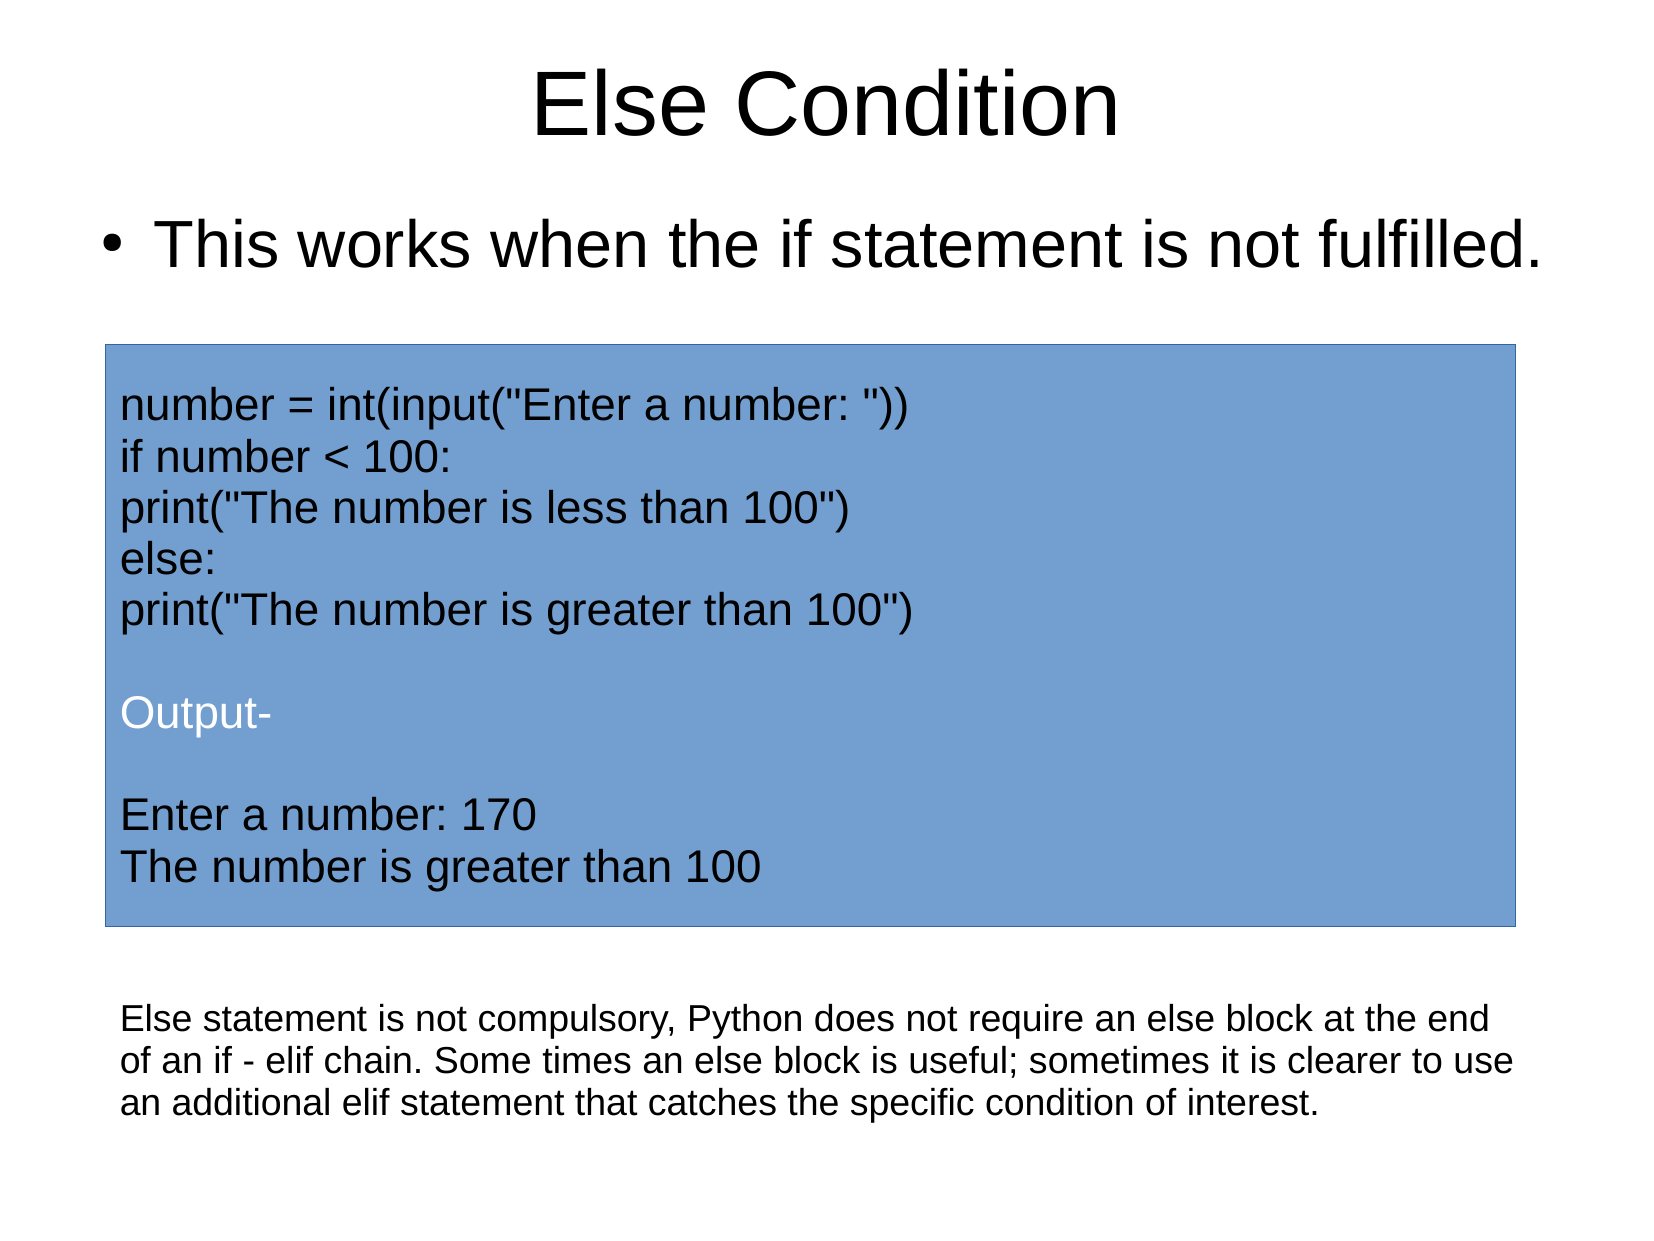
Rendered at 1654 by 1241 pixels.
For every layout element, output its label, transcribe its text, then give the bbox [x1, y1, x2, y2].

title Else Condition [82, 0, 1571, 207]
text_box Else statement is not compulsory, Python does not require an else block at the end of an if - elif chain. Some­ times an else block is useful; sometimes it is clearer to use an additional elif statement that catches the specific condition of interest. [105, 990, 1531, 1186]
text_box number = int(input("Enter a number: ")) if number < 100: print("The number is less than 100") else: print("The number is greater than 100") Output- Enter a number: 170 The number is greater than 100 [105, 344, 1516, 927]
list This works when the if statement is not fulfilled. [82, 207, 1571, 927]
